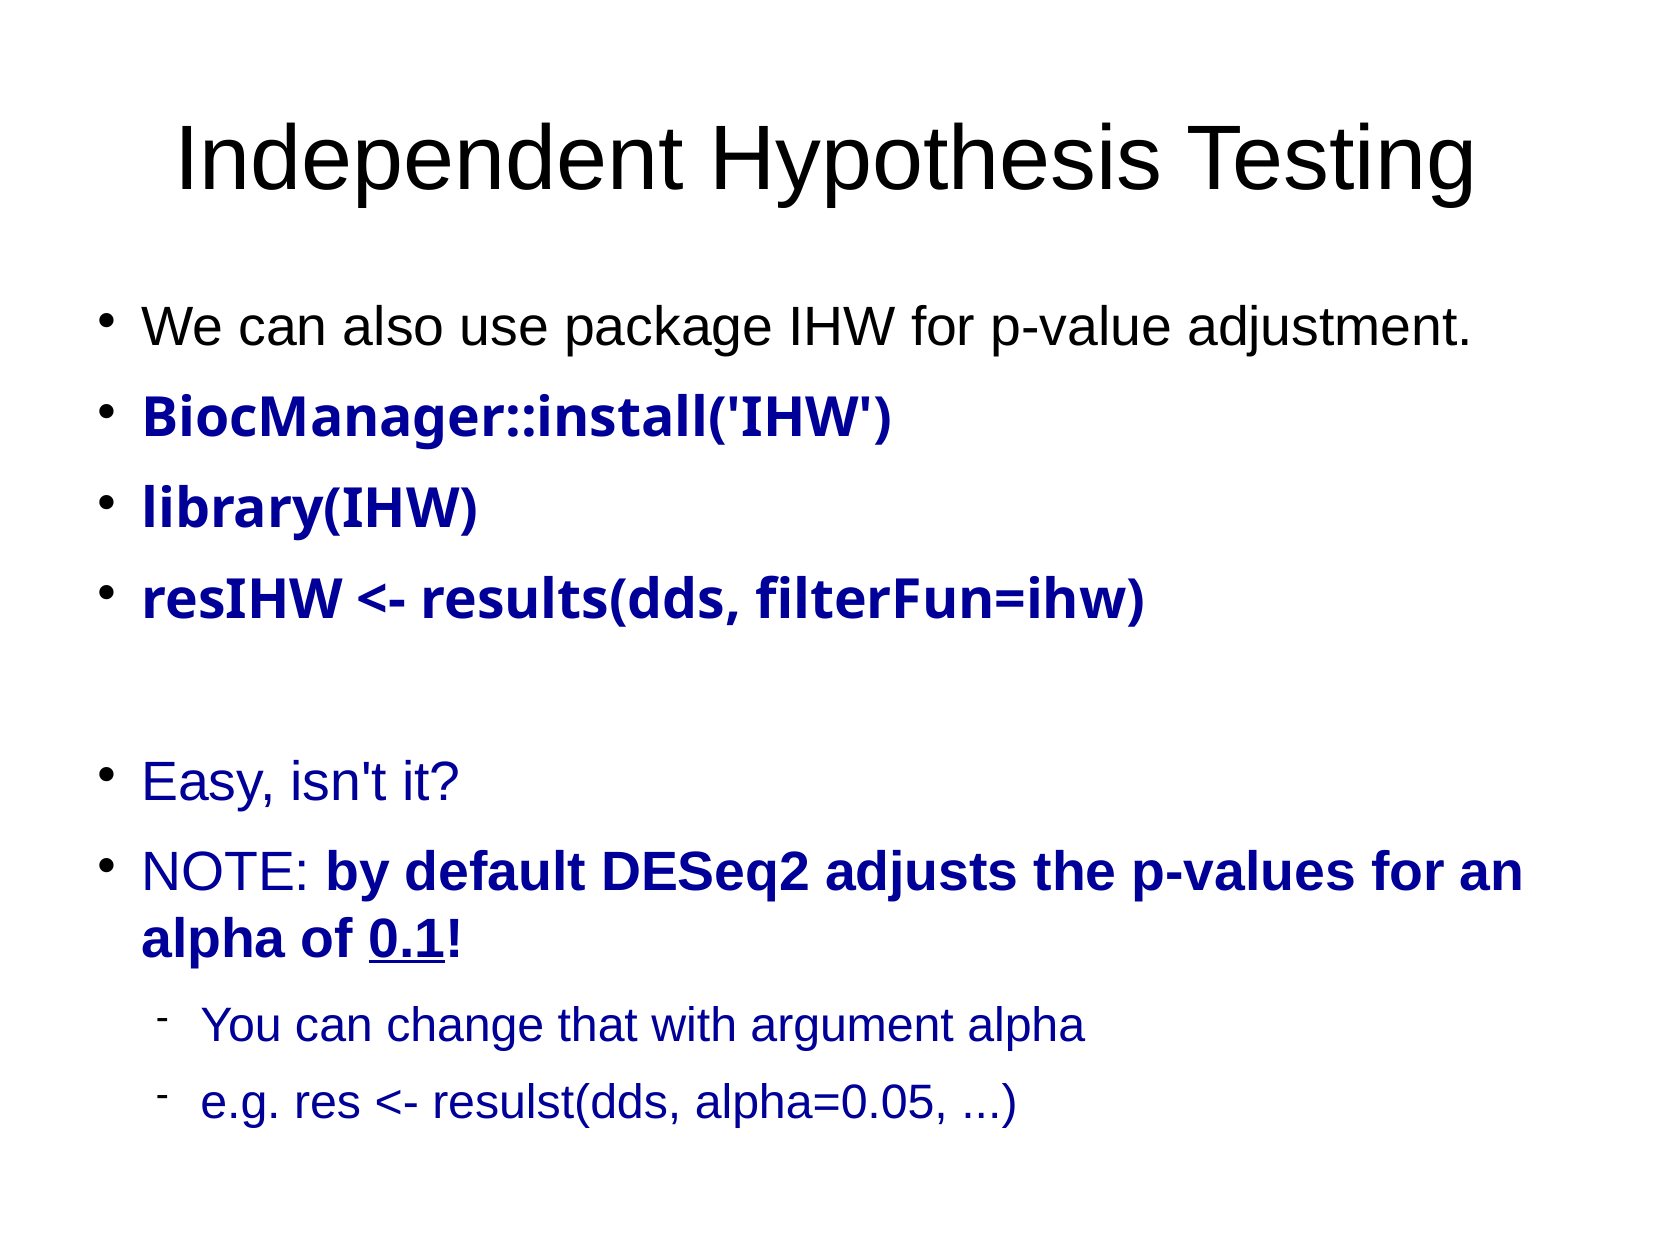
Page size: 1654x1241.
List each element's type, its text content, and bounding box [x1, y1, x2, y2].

text_box We can also use package IHW for p-value adjustment. BiocManager::install('IHW') library(IHW) resIHW <- results(dds, filterFun=ihw) Easy, isn't it? NOTE: by default DESeq2 adjusts the p-values for an alpha of 0.1! You can change that with argument alpha e.g. res <- resulst(dds, alpha=0.05, ...) [82, 290, 1571, 1134]
text_box Independent Hypothesis Testing [82, 49, 1571, 257]
